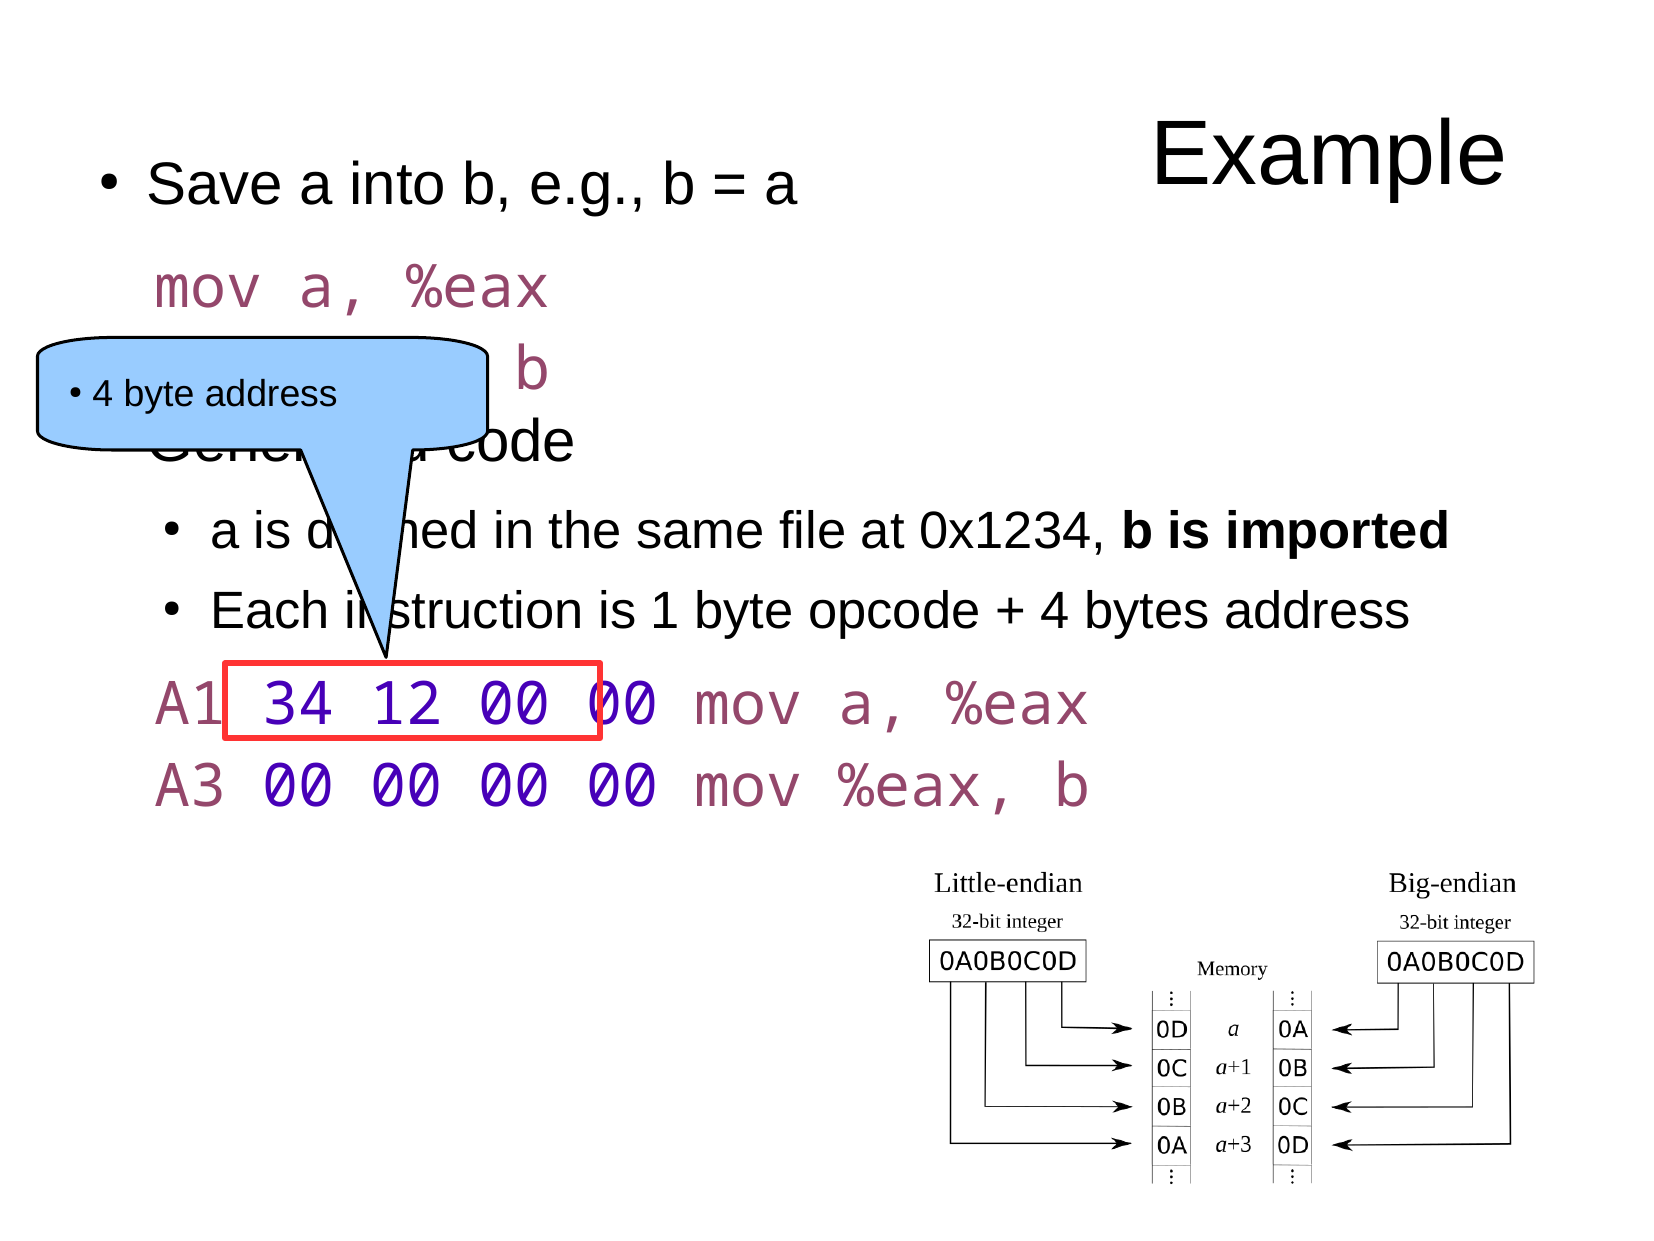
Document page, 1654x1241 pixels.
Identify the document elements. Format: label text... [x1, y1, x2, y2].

text_box 4 byte address [37, 337, 488, 658]
picture [925, 862, 1538, 1192]
title Example [1087, 49, 1571, 150]
list Save a into b, e.g., b = a mov a, %eax mov %eax, b Generated code a is defined in the same file at 0x1234, b is imported Each instruction is 1 byte opcode + 4 bytes address A1 34 12 00 00 mov a, %eax A3 00 00 00 00 mov %eax, b [82, 150, 1571, 826]
